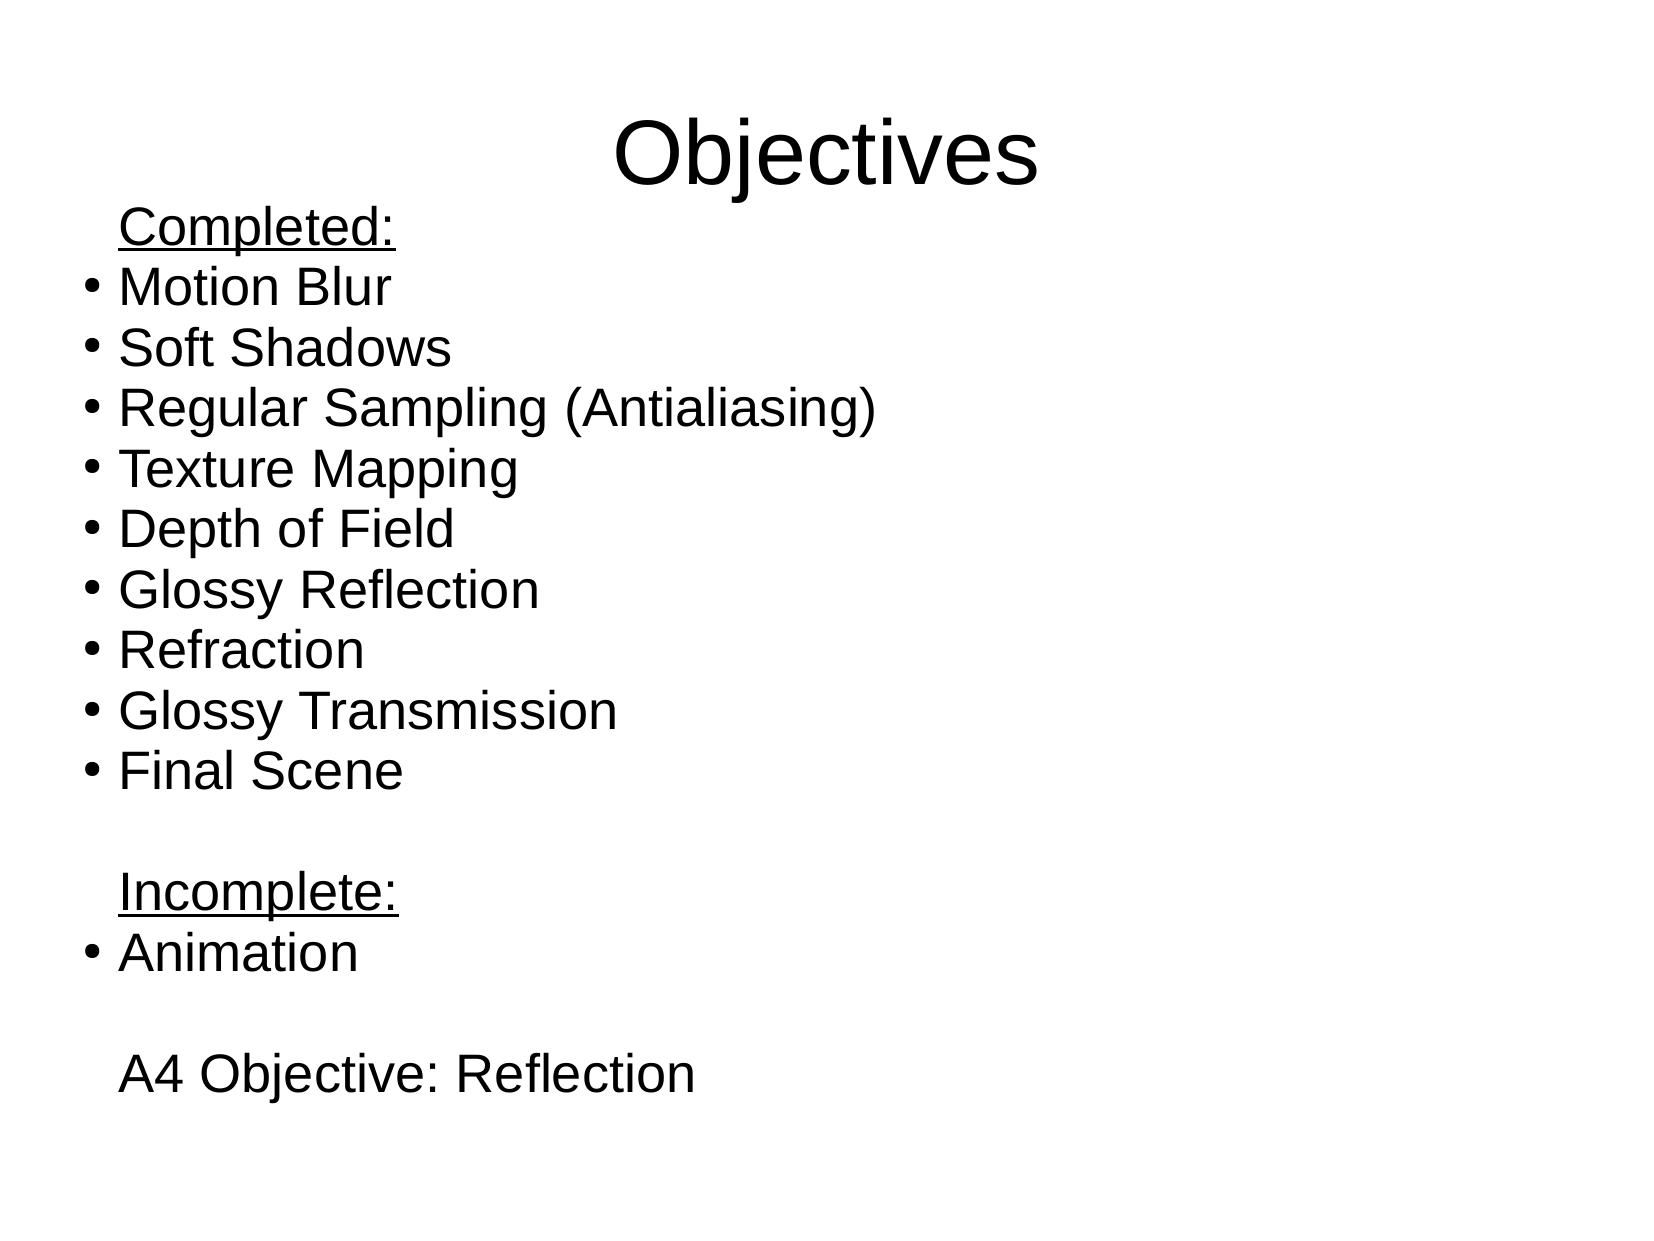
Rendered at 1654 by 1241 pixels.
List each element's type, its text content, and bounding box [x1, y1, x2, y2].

subtitle Completed: Motion Blur Soft Shadows Regular Sampling (Antialiasing) Texture Mapping Depth of Field Glossy Reflection Refraction Glossy Transmission Final Scene Incomplete: Animation A4 Objective: Reflection [82, 195, 1571, 1104]
title Objectives [82, 49, 1571, 195]
